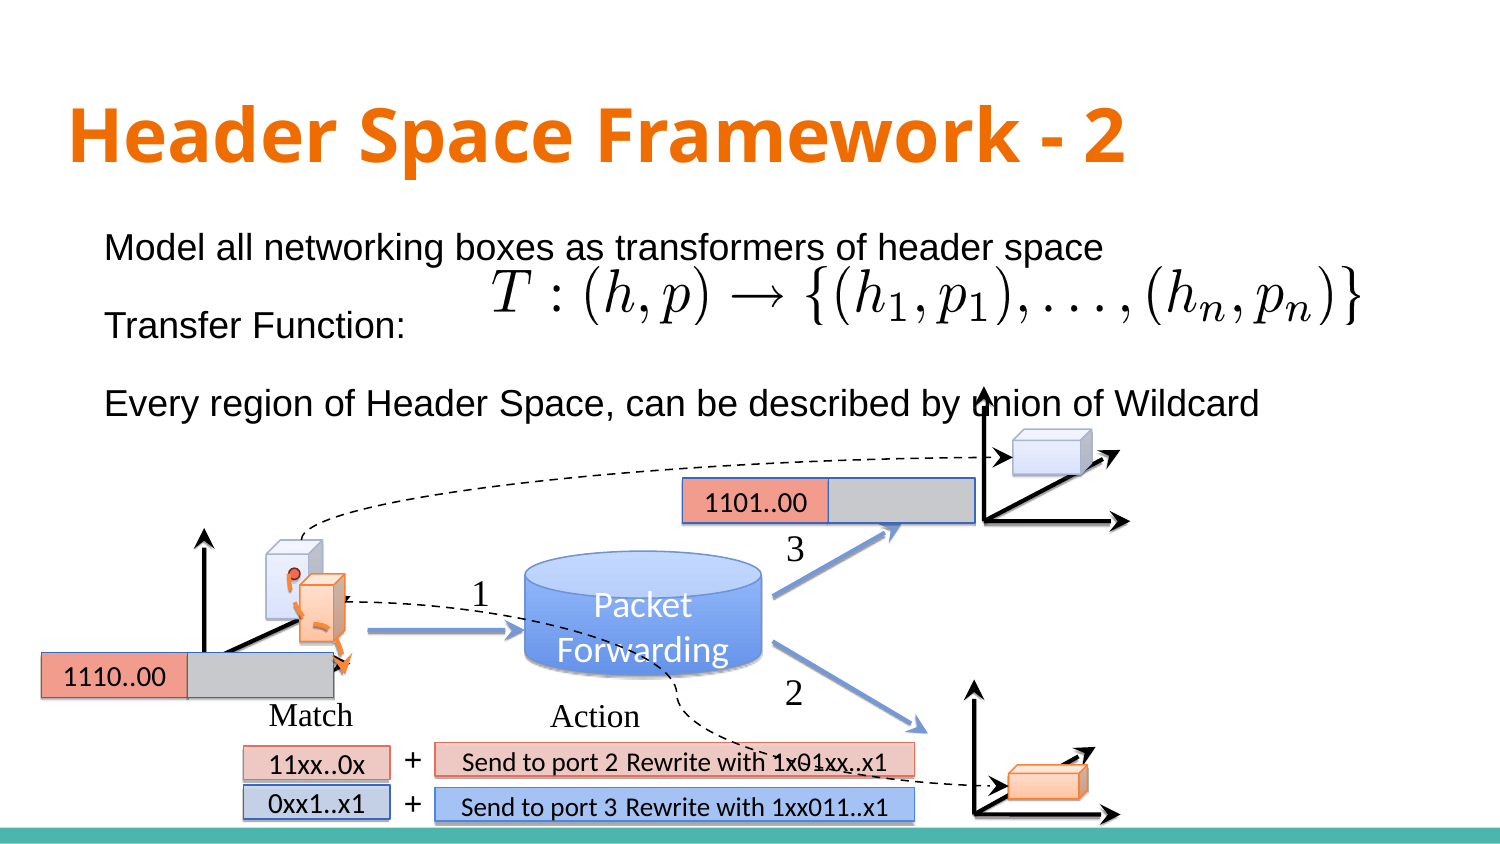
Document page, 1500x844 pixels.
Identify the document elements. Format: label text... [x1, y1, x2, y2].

text_box 11xx..0x [243, 745, 390, 780]
text_box [187, 652, 334, 698]
list Model all networking boxes as transformers of header space Transfer Function: Every region of Header Space, can be described by union of Wildcard [51, 207, 1449, 400]
picture [492, 265, 1360, 325]
text_box Packet Forwarding [525, 576, 762, 675]
text_box Send to port 3 Rewrite with 1xx011..x1 [437, 787, 915, 822]
text_box 3 [772, 517, 819, 577]
text_box Send to port 2 Rewrite with 1x01xx..x1 [434, 742, 915, 777]
text_box + [390, 731, 437, 775]
text_box 1110..00 [41, 652, 187, 698]
text_box 2 [771, 660, 818, 720]
text_box Match [254, 686, 369, 741]
text_box Action [536, 687, 656, 742]
text_box [1009, 766, 1088, 799]
text_box [1013, 430, 1092, 475]
text_box + [390, 775, 437, 830]
text_box 1 [457, 562, 504, 622]
text_box 0xx1..x1 [243, 785, 390, 819]
title Header Space Framework - 2 [51, 72, 1449, 189]
text_box 1101..00 [682, 477, 828, 523]
text_box [828, 477, 975, 523]
text_box [266, 541, 345, 642]
